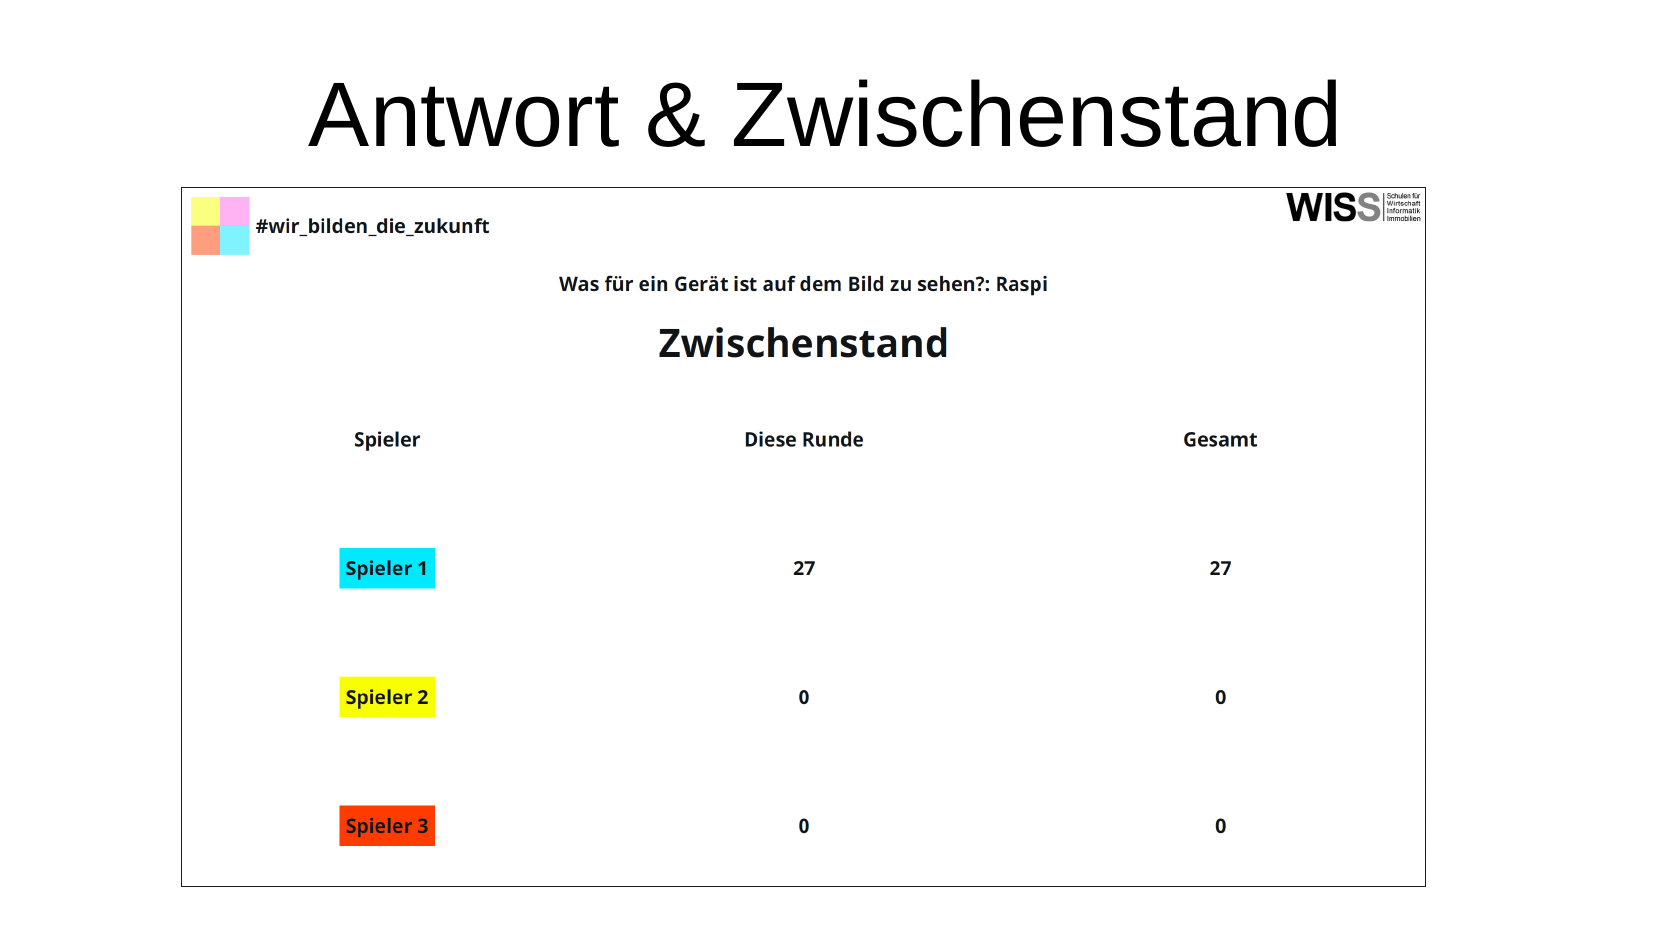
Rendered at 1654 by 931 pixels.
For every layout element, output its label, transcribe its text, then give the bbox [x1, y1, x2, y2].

picture [181, 187, 1426, 887]
title Antwort & Zwischenstand [82, 37, 1571, 193]
